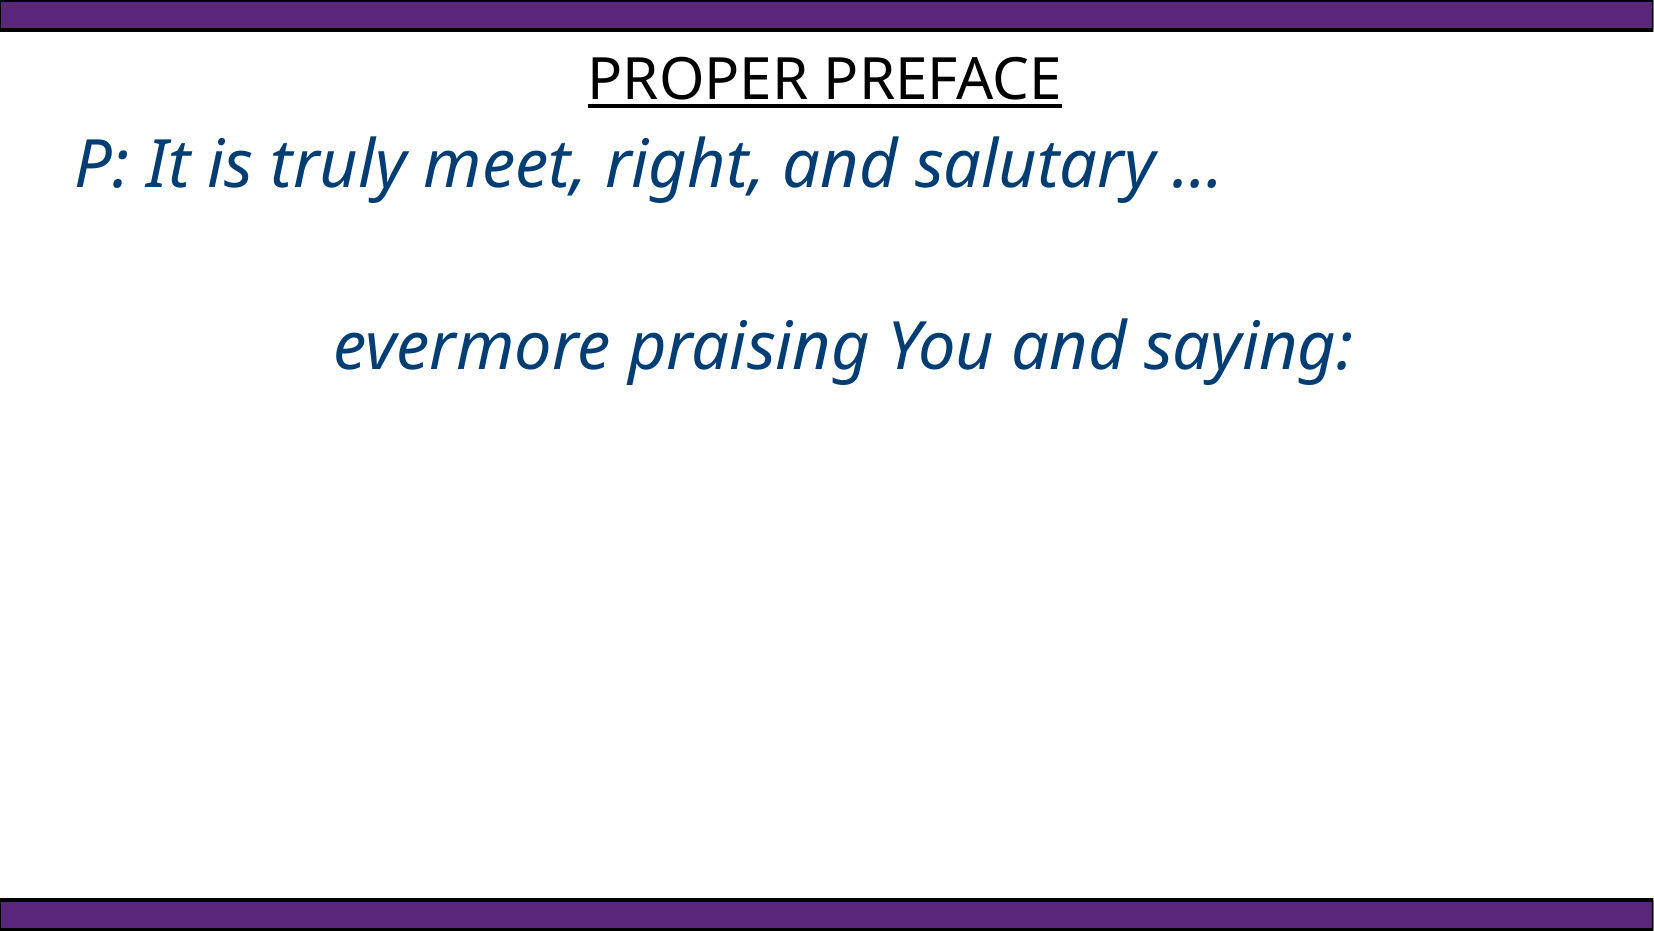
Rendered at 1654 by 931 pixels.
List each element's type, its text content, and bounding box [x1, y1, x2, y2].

text_box [0, 0, 1654, 31]
text_box [0, 900, 1654, 931]
text_box PROPER PREFACE P: It is truly meet, right, and salutary … evermore praising You and saying: [60, 30, 1591, 389]
